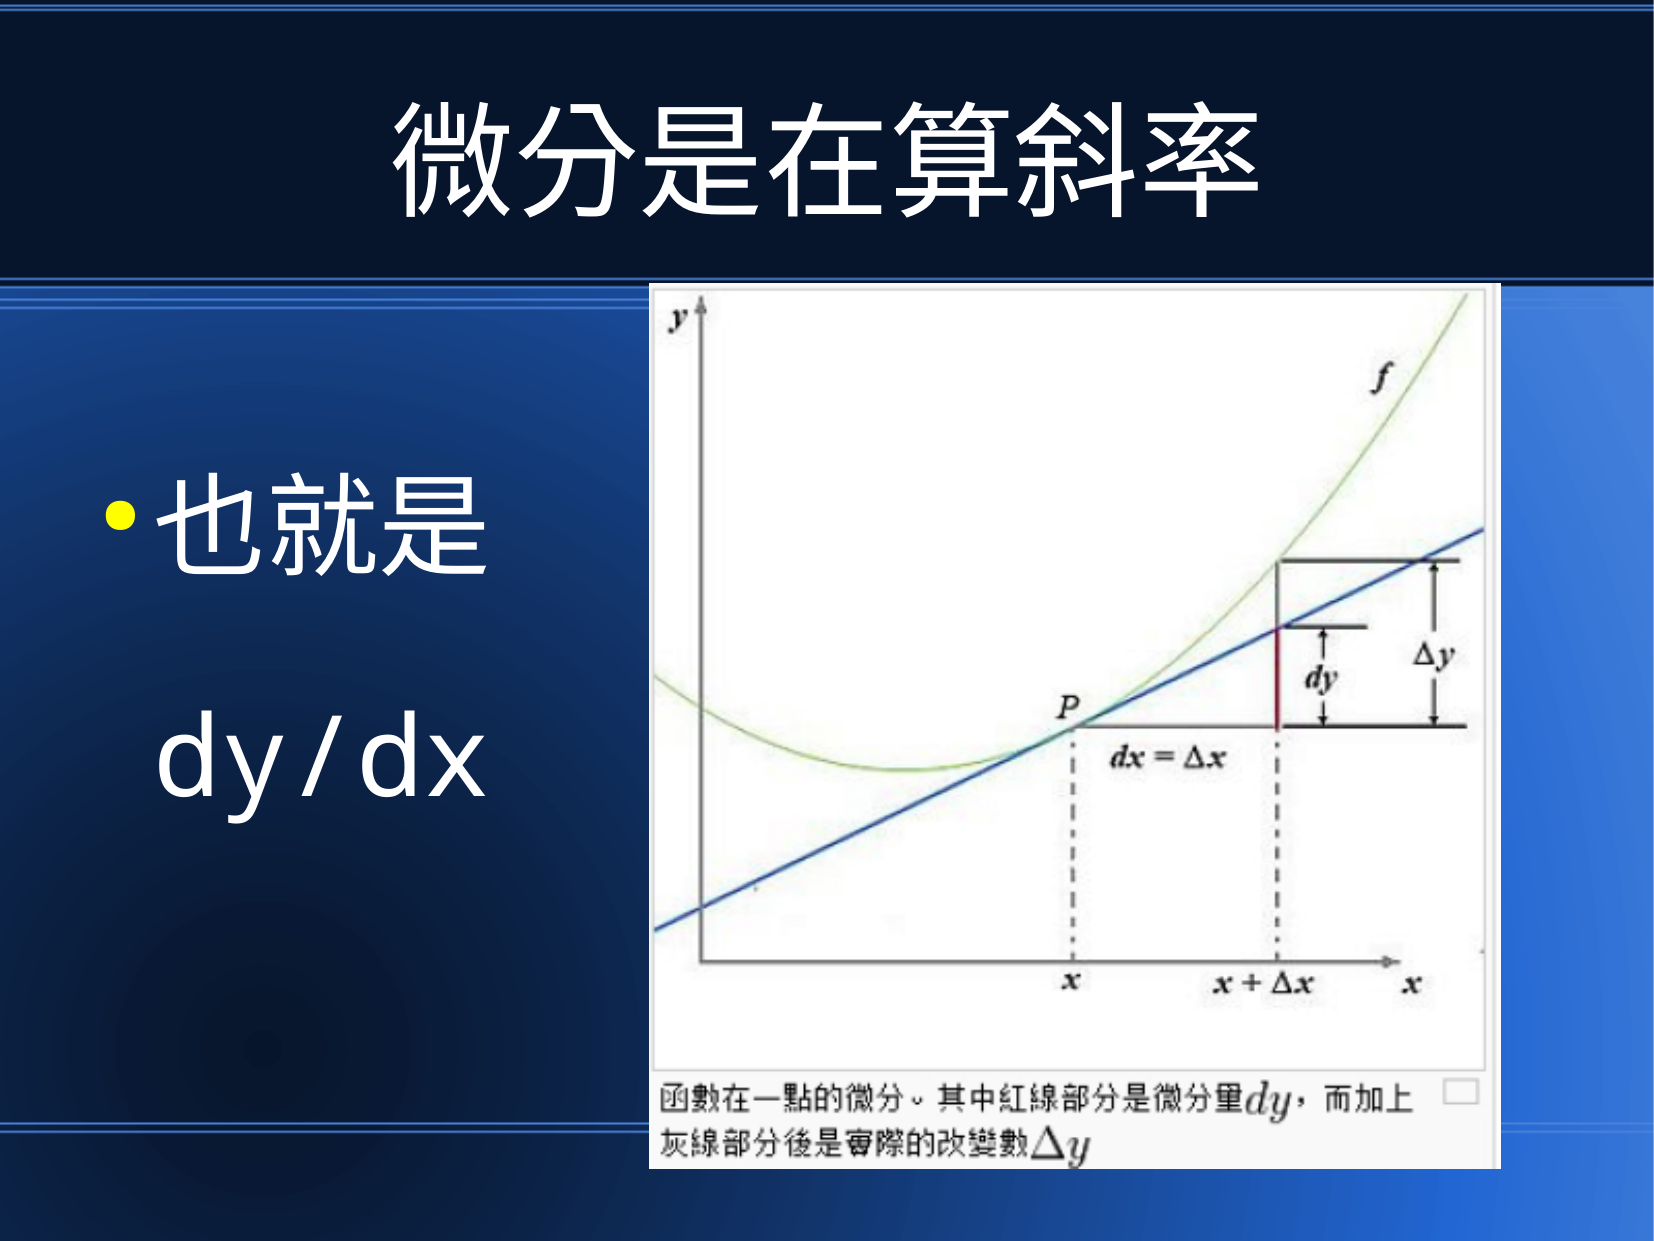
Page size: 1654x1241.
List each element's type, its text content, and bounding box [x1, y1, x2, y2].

list 也就是 dy/dx [82, 355, 1571, 1241]
picture [0, 0, 1654, 1241]
title 微分是在算斜率 [82, 49, 1571, 257]
